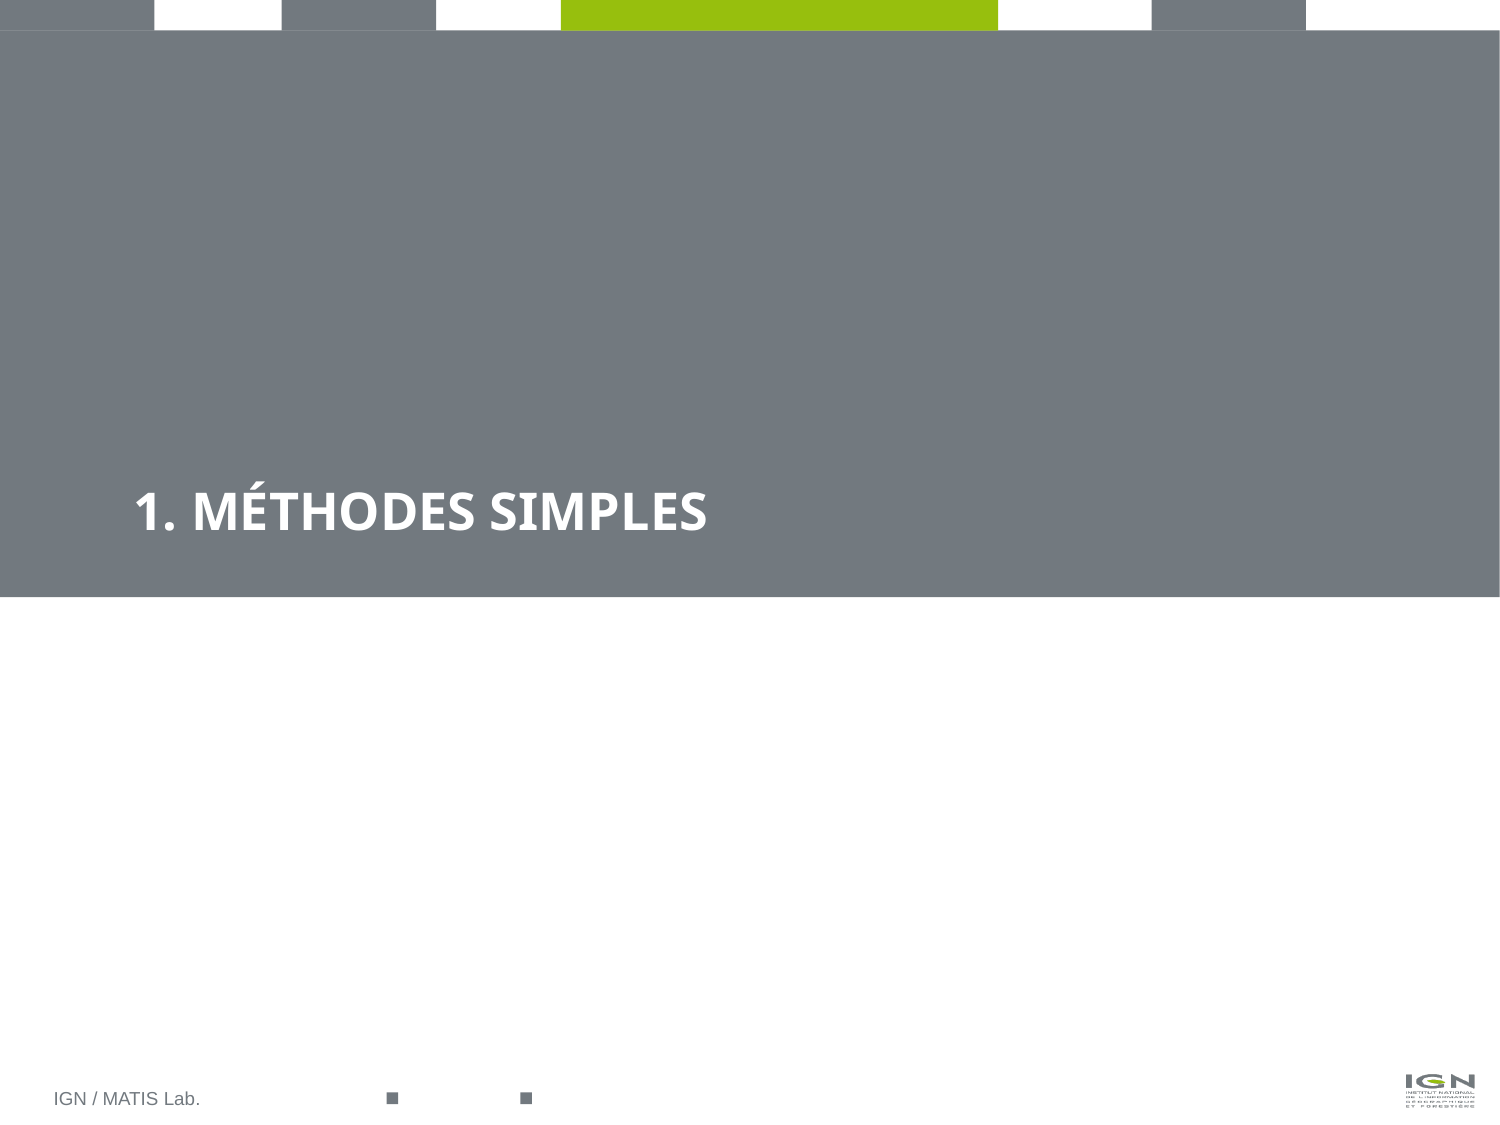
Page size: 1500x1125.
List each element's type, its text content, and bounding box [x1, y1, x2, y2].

picture [1404, 1074, 1475, 1108]
text_box 1. MÉTHODES SIMPLES [118, 471, 1394, 752]
text_box IGN / MATIS Lab. [38, 1067, 514, 1125]
